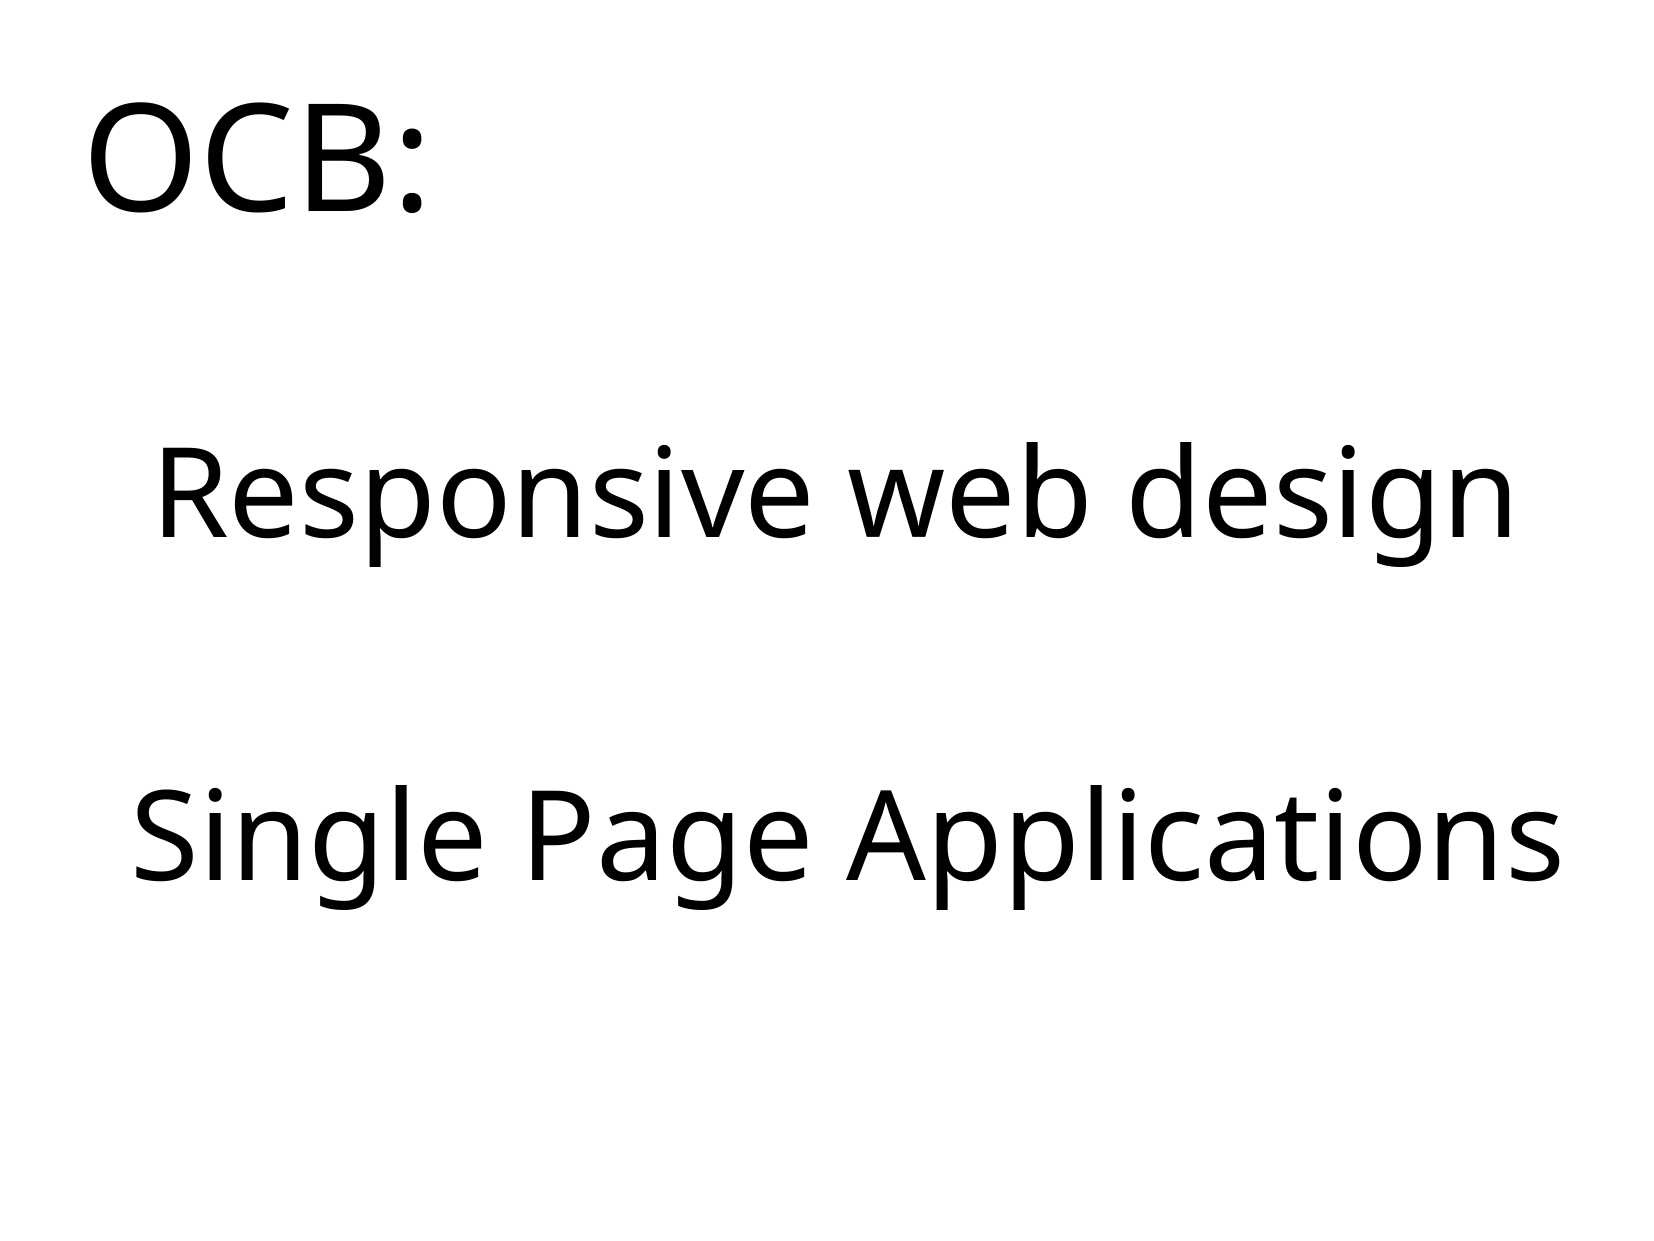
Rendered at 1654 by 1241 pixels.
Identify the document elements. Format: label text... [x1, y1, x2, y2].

title Single Page Applications [104, 728, 1593, 936]
title Responsive web design [91, 385, 1580, 593]
title OCB: [82, 49, 1571, 257]
